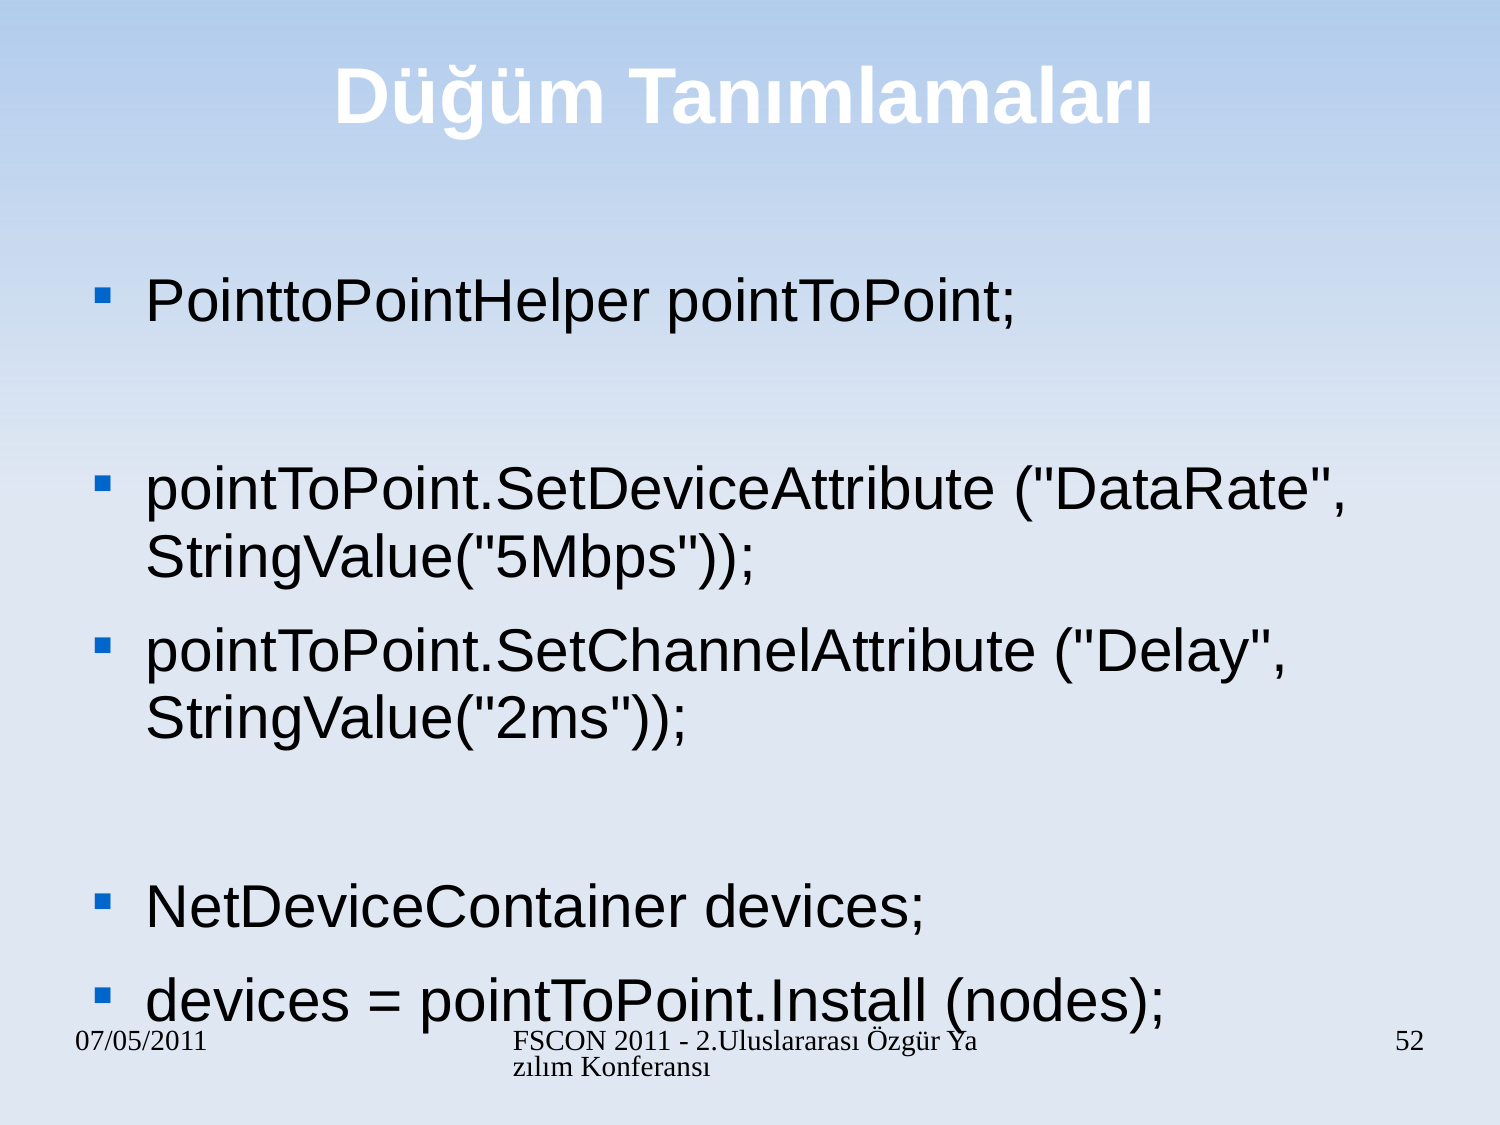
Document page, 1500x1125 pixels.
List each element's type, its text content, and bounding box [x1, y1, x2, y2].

picture [0, 0, 1500, 1125]
list PointtoPointHelper pointToPoint; pointToPoint.SetDeviceAttribute ("DataRate", StringValue("5Mbps")); pointToPoint.SetChannelAttribute ("Delay", StringValue("2ms")); NetDeviceContainer devices; devices = pointToPoint.Install (nodes); [75, 263, 1426, 1125]
title Düğüm Tanımlamaları [69, 0, 1420, 188]
